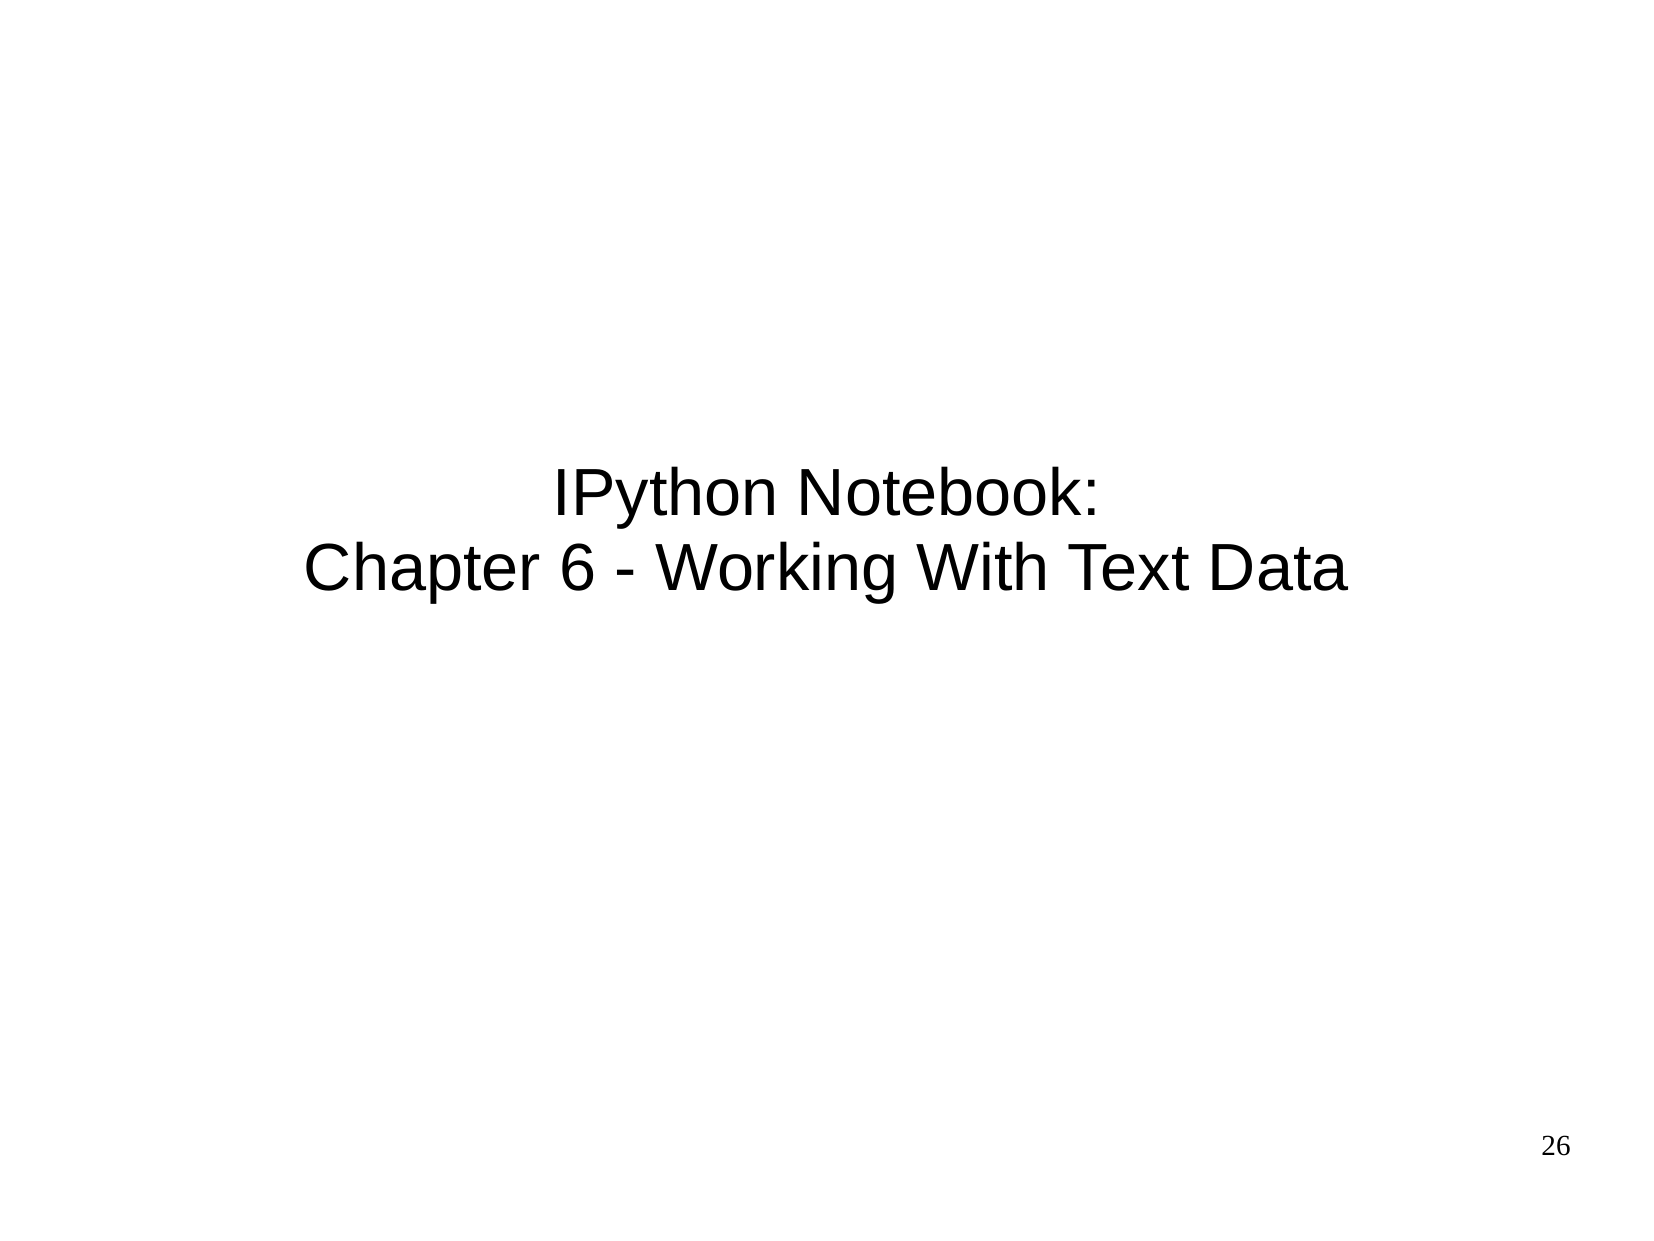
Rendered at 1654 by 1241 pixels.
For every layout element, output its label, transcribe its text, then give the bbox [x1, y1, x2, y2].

subtitle IPython Notebook: Chapter 6 - Working With Text Data [82, 49, 1571, 1010]
